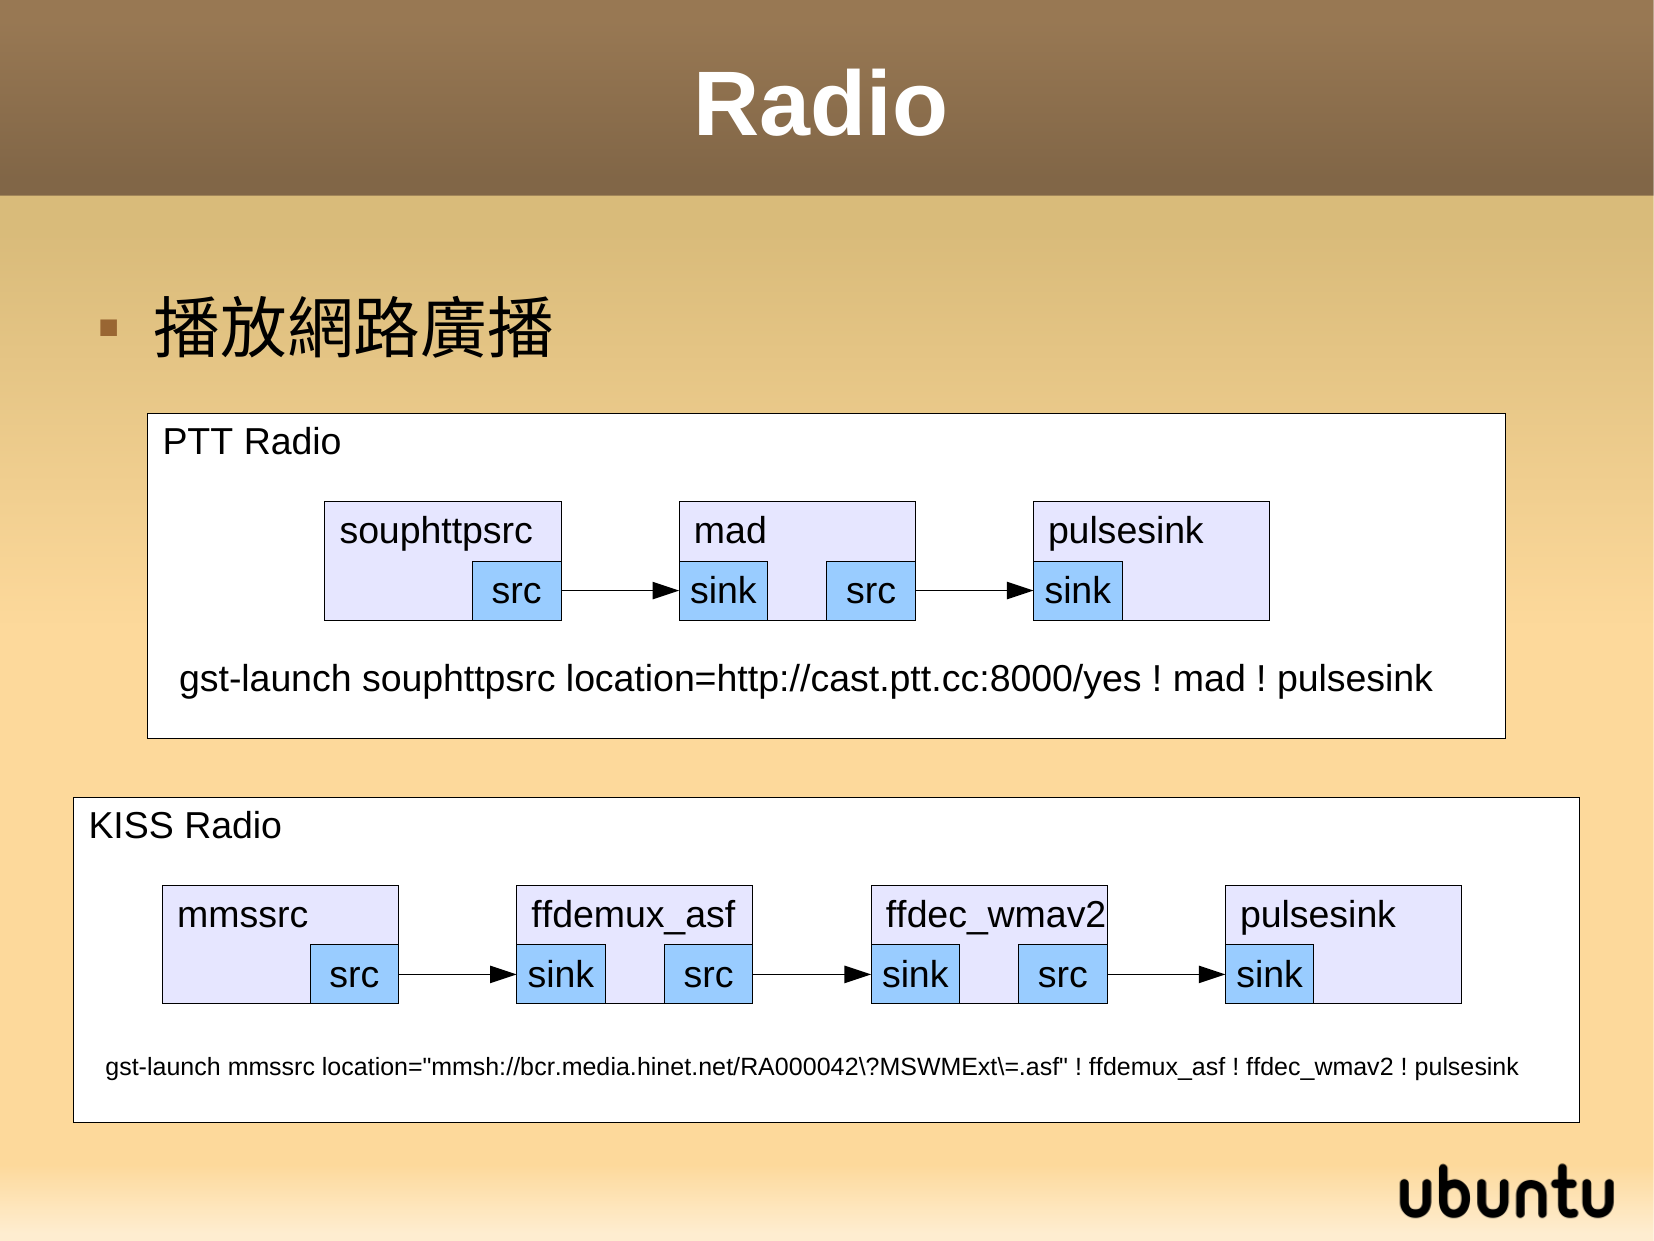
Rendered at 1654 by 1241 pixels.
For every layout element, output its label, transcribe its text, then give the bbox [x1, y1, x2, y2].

text_box KISS Radio [73, 797, 1580, 1123]
picture [0, 0, 1654, 1241]
list 播放網路廣播 [82, 290, 1571, 1094]
title Radio [76, 0, 1565, 208]
